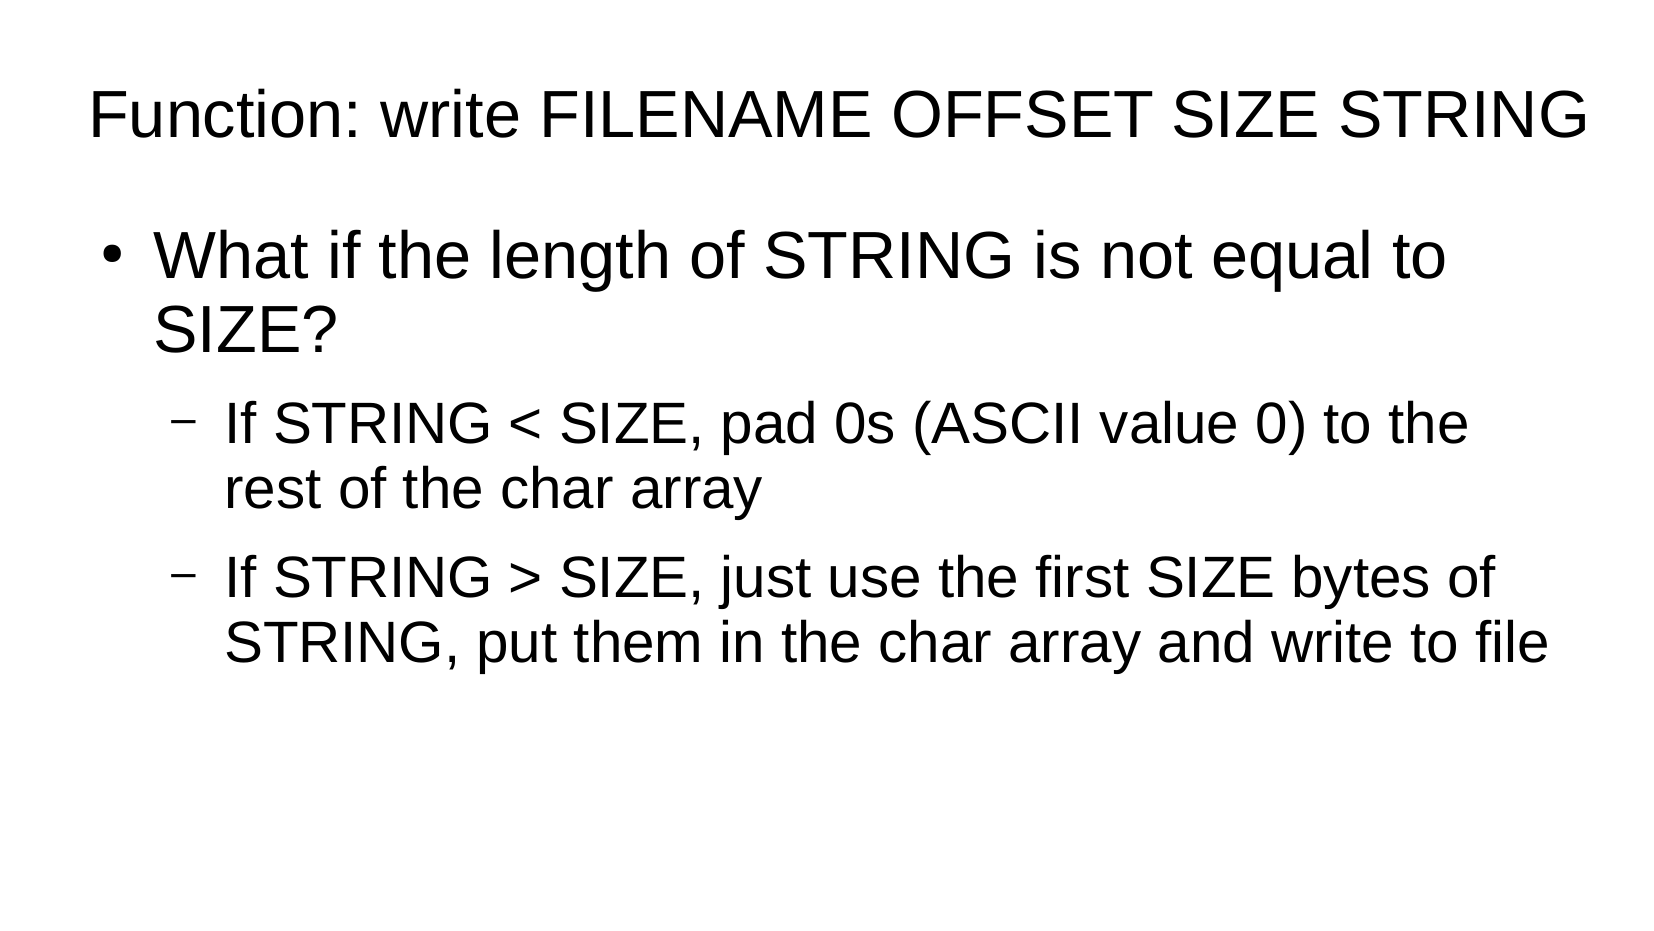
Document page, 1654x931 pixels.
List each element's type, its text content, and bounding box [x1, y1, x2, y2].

title Function: write FILENAME OFFSET SIZE STRING [45, 37, 1636, 193]
list What if the length of STRING is not equal to SIZE? If STRING < SIZE, pad 0s (ASCII value 0) to the rest of the char array If STRING > SIZE, just use the first SIZE bytes of STRING, put them in the char array and write to file [82, 217, 1571, 758]
